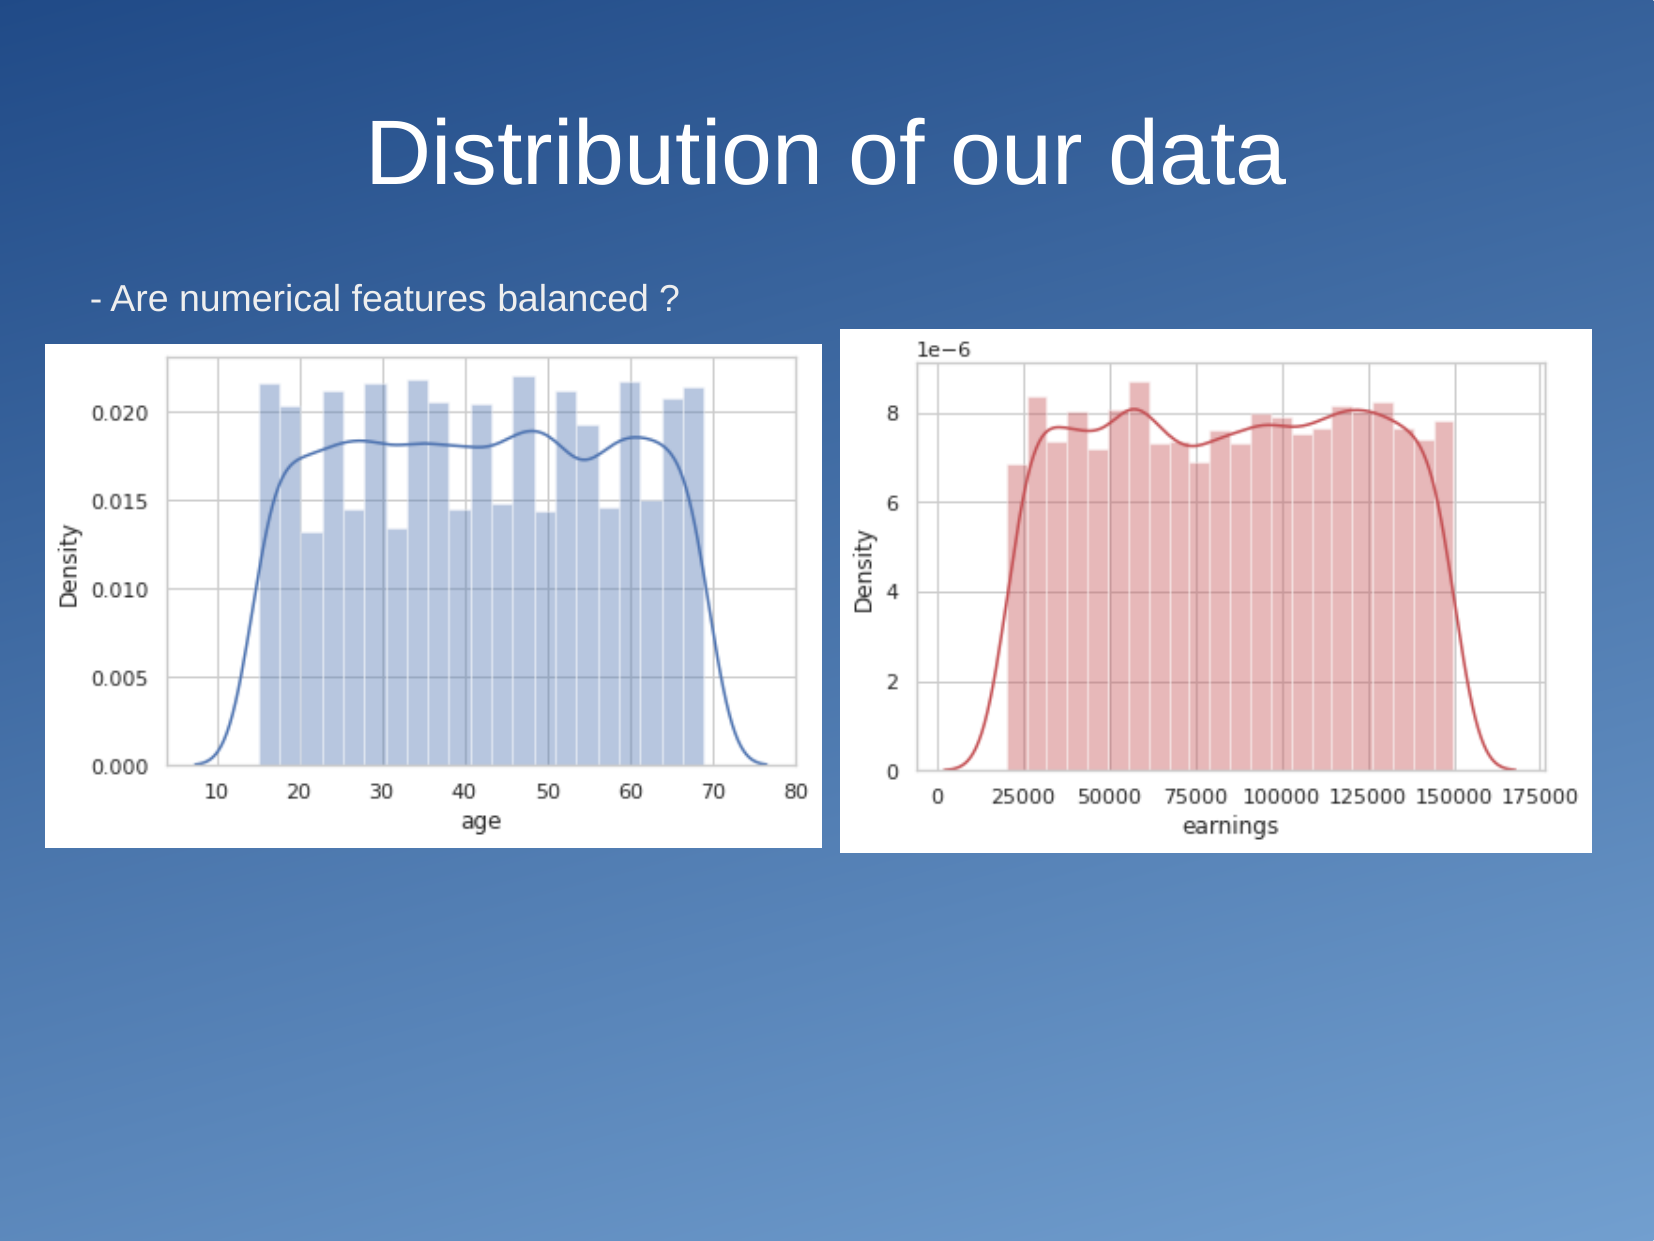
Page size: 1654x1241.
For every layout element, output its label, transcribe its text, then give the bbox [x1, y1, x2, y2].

title Distribution of our data [82, 49, 1571, 257]
picture [45, 344, 822, 848]
picture [840, 329, 1592, 854]
text_box - Are numerical features balanced ? [75, 269, 1516, 411]
